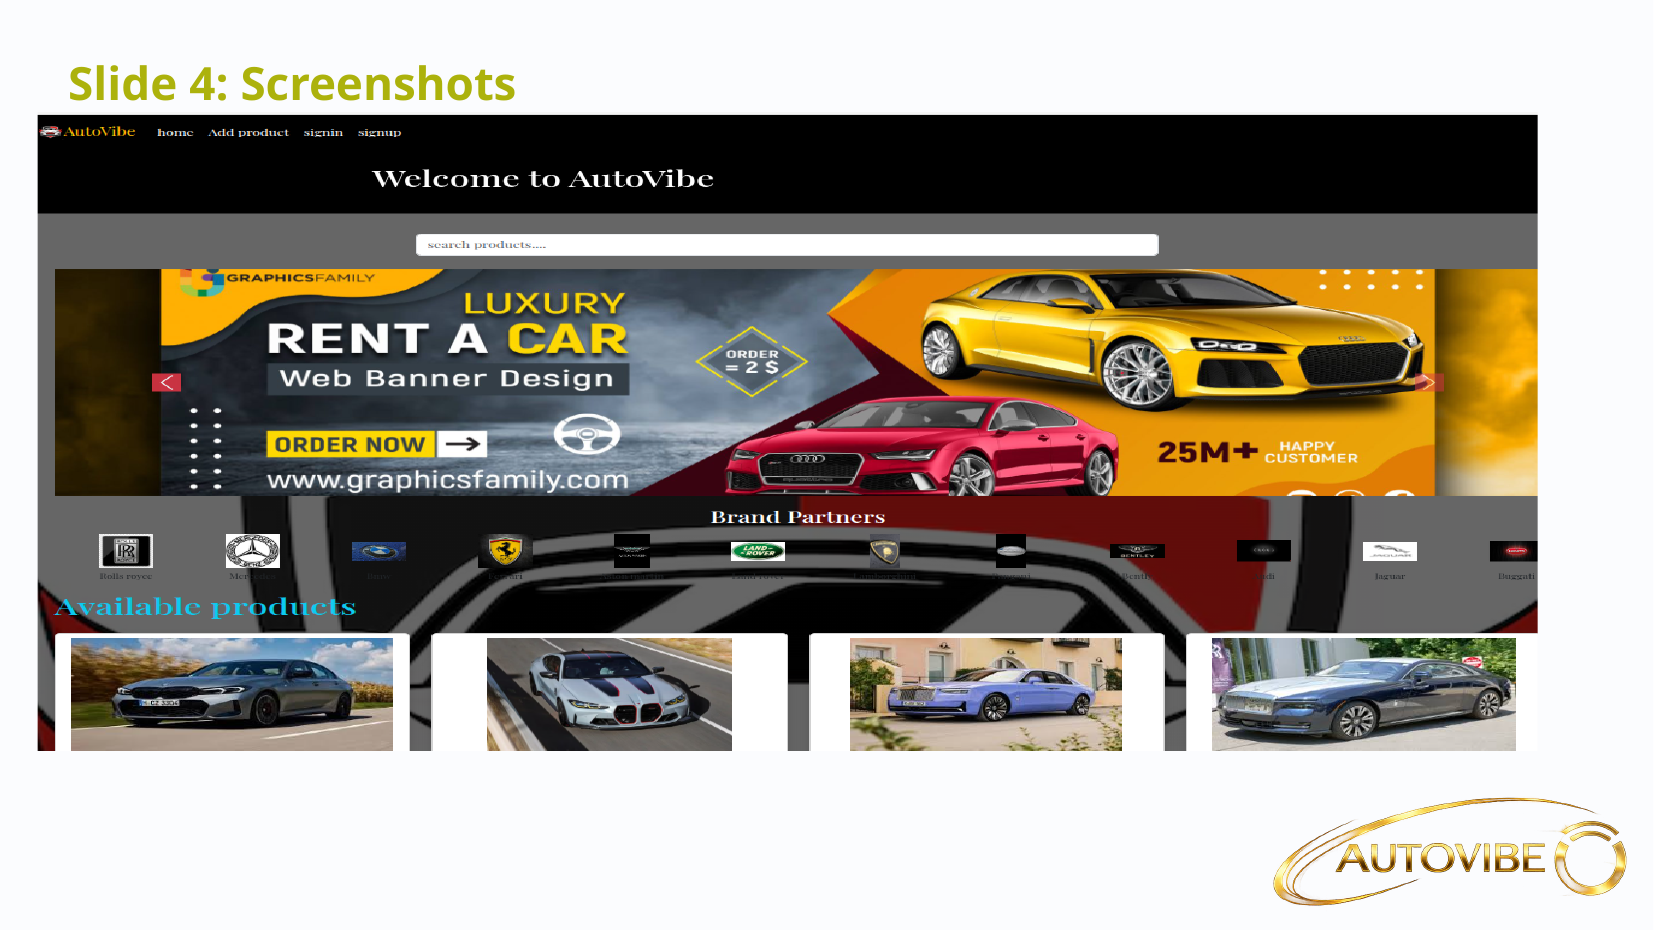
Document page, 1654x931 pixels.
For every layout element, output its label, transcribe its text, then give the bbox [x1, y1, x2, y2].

picture [1260, 777, 1646, 931]
picture [37, 112, 1538, 751]
text_box Slide 4: Screenshots [53, 44, 1201, 112]
